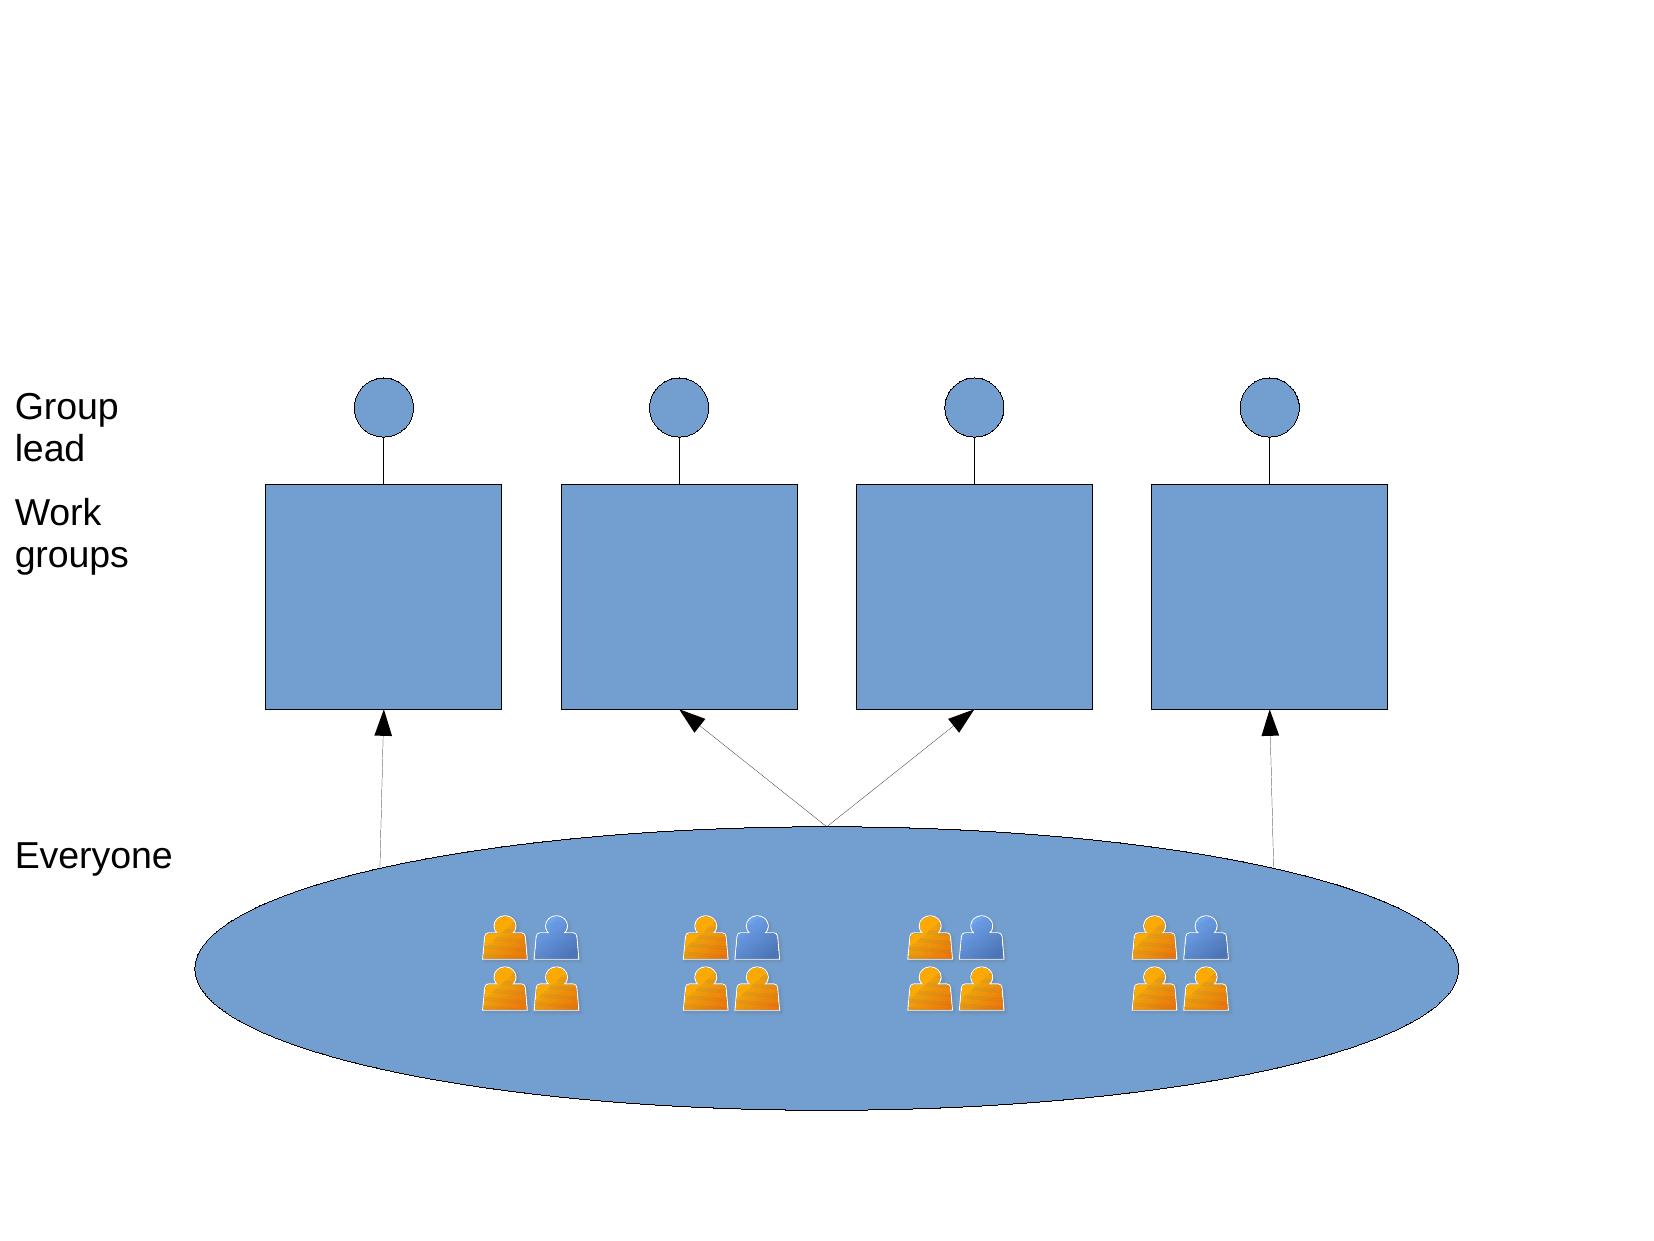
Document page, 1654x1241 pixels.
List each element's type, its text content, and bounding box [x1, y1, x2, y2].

picture [673, 909, 792, 1019]
text_box [649, 377, 709, 438]
picture [897, 909, 1016, 1019]
text_box [856, 484, 1093, 710]
text_box [1240, 377, 1300, 438]
text_box [1151, 484, 1388, 710]
text_box [354, 377, 414, 438]
text_box [561, 484, 798, 710]
text_box [265, 484, 502, 710]
picture [472, 909, 591, 1019]
text_box [944, 377, 1004, 438]
text_box Everyone [0, 826, 195, 902]
text_box [194, 826, 1459, 1111]
text_box Group lead [0, 377, 189, 477]
picture [1122, 909, 1241, 1019]
text_box Work groups [0, 484, 189, 584]
